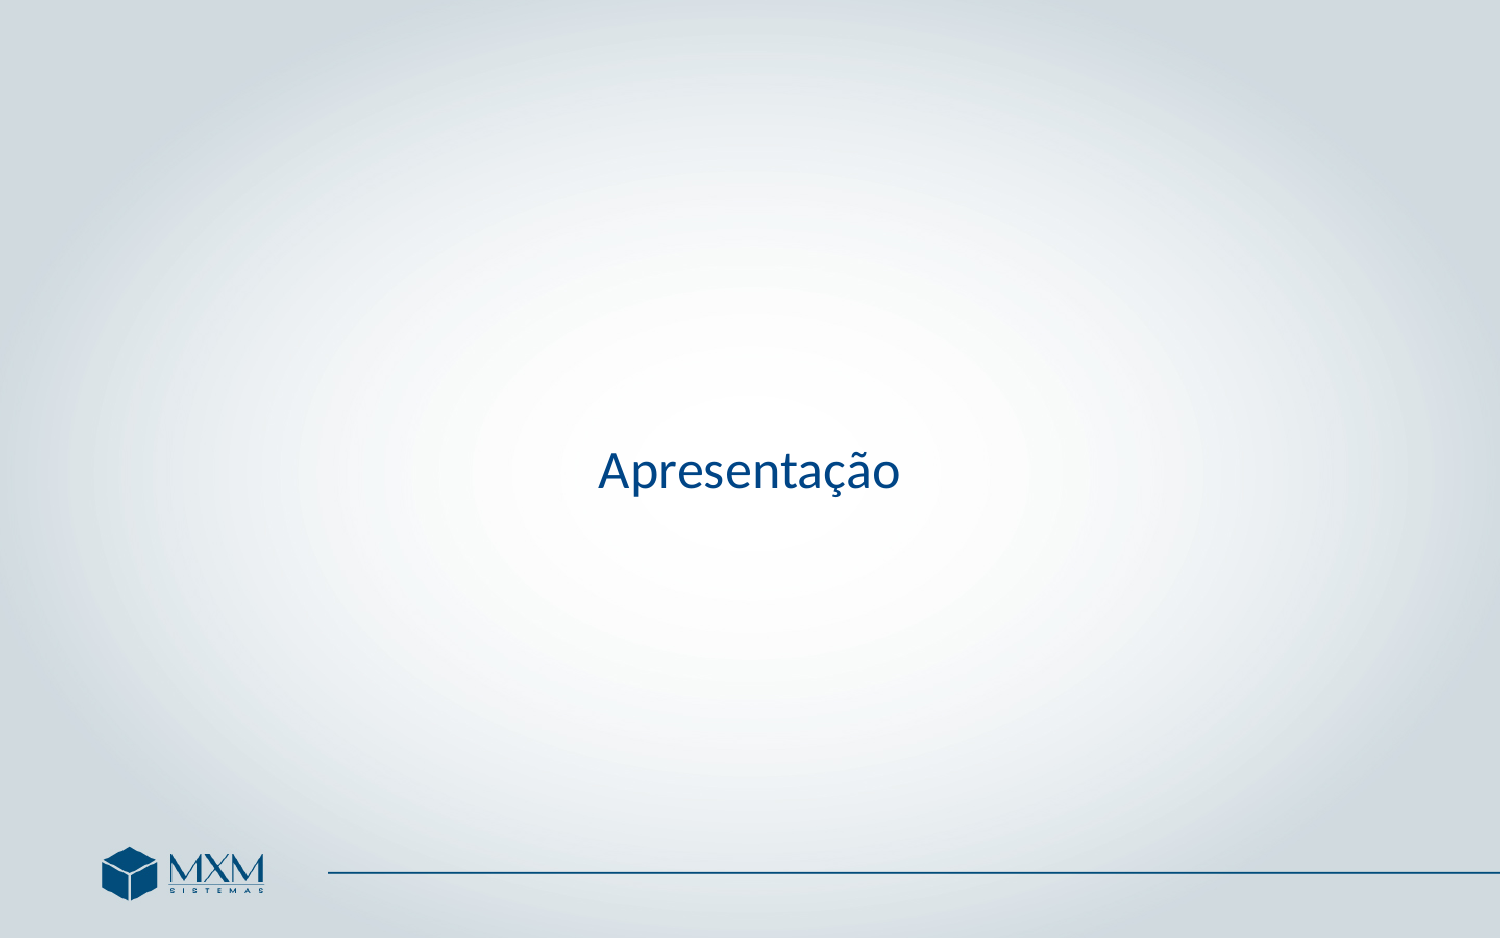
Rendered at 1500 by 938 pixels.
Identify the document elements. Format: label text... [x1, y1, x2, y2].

text_box Apresentação [0, 427, 1500, 508]
